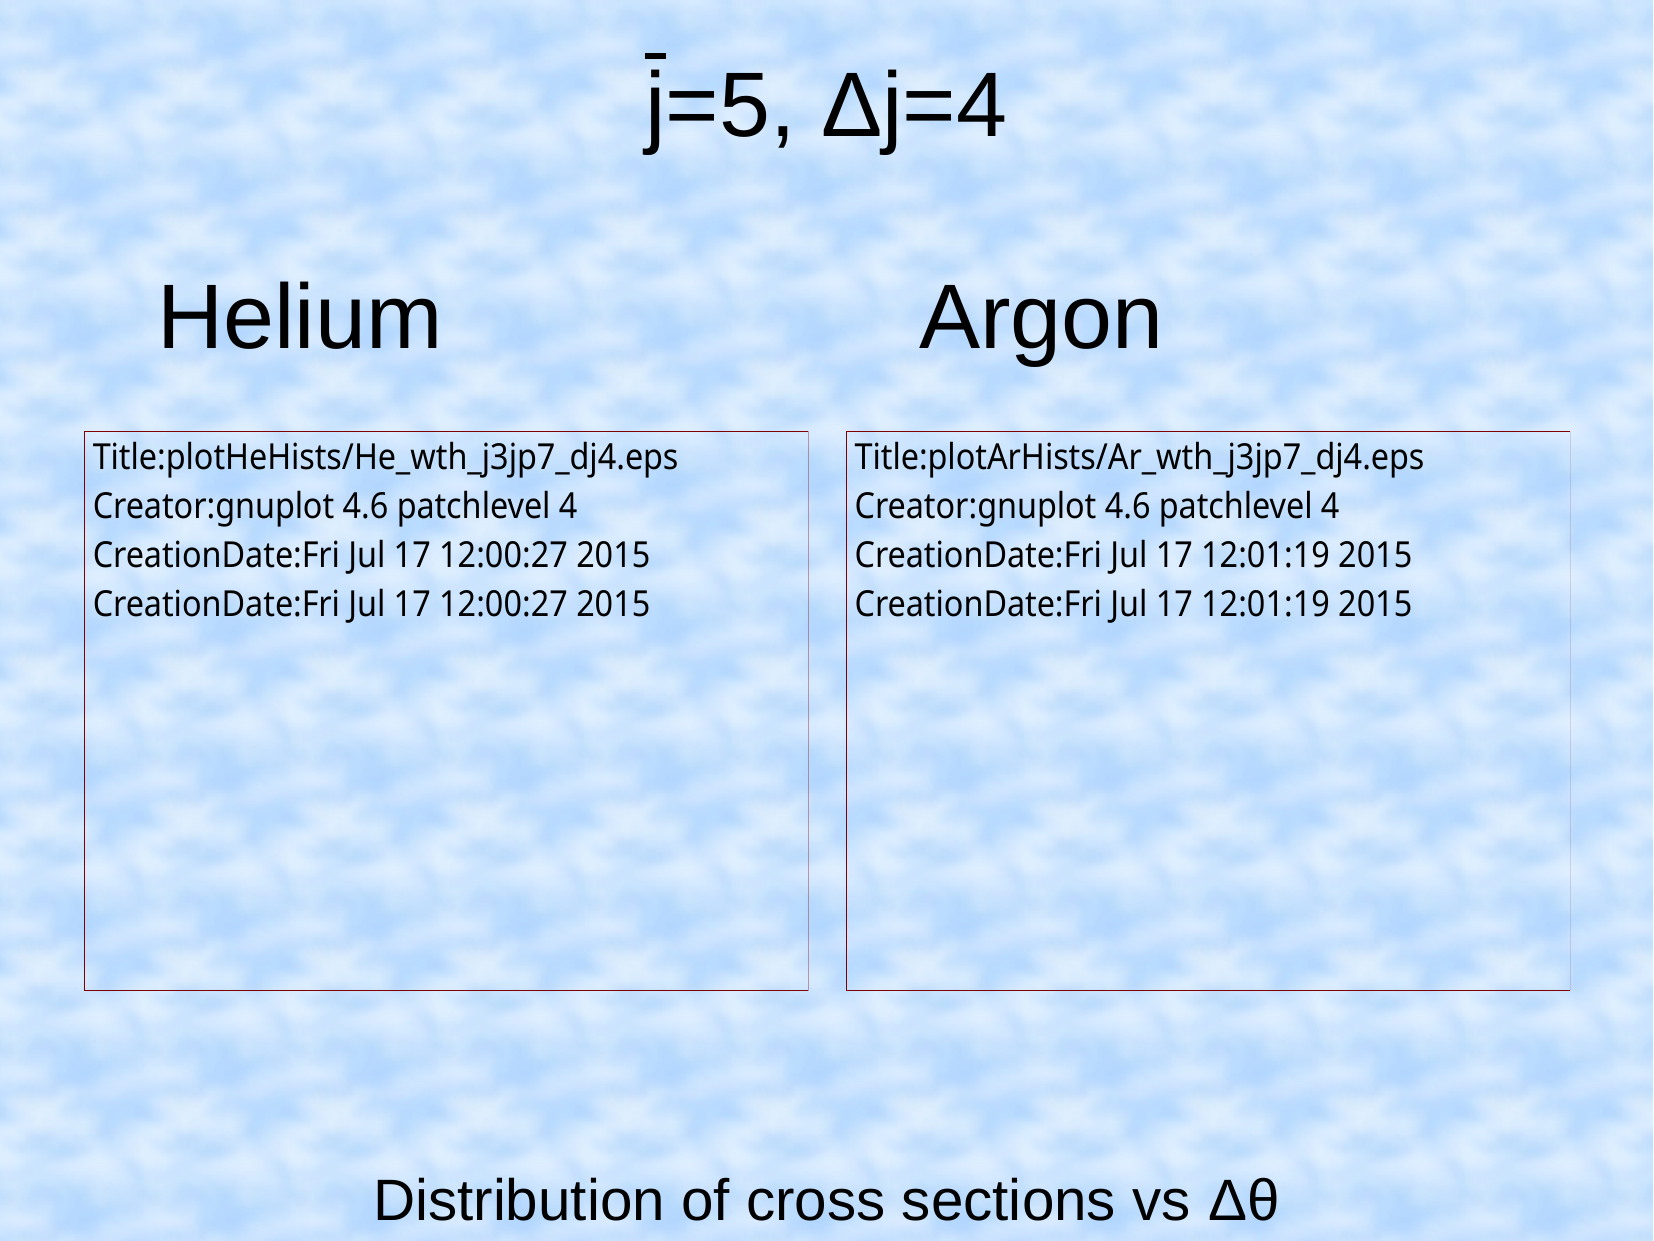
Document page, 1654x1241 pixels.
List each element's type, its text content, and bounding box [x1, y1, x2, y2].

text_box Distribution of cross sections vs Δθ [358, 1160, 1295, 1241]
picture [0, 0, 1654, 1241]
title Argon [919, 213, 1645, 421]
text_box j=5, Δj=4 [483, 53, 1170, 157]
title Helium [157, 213, 884, 421]
